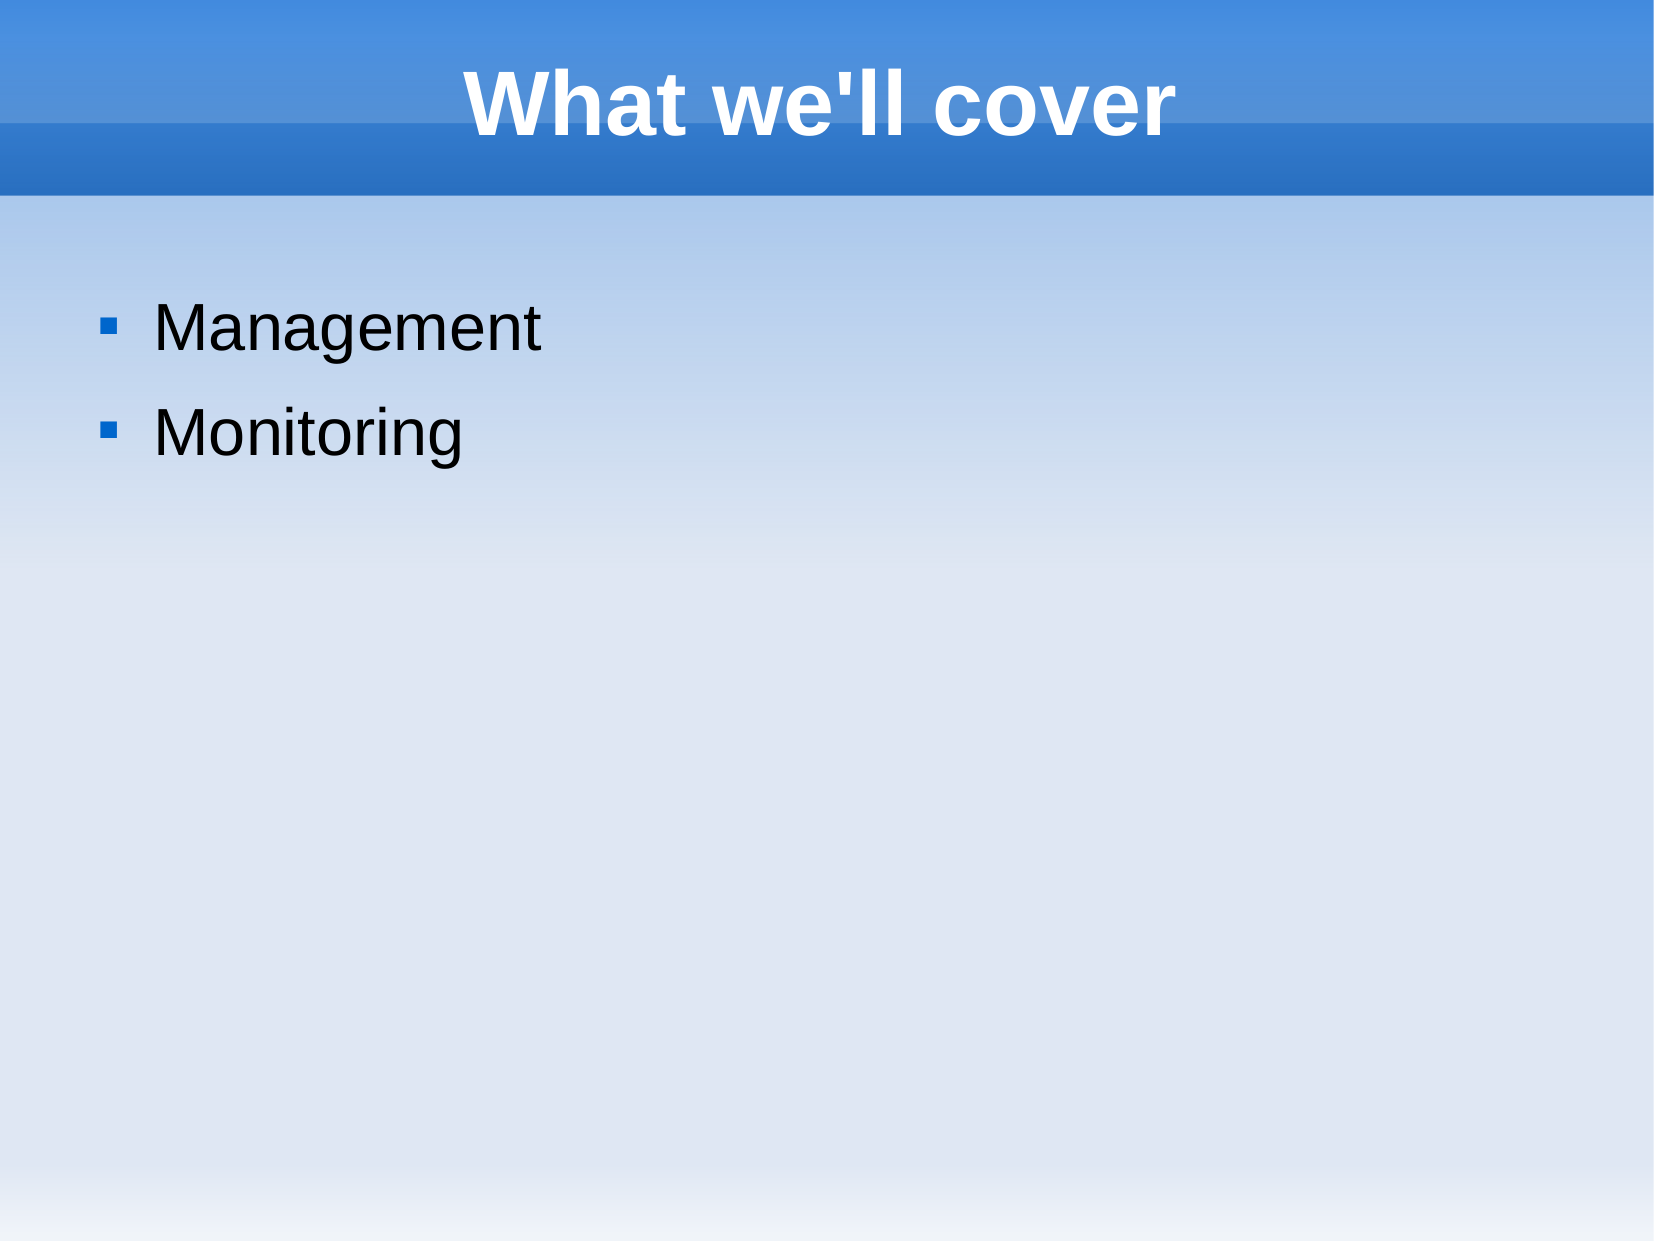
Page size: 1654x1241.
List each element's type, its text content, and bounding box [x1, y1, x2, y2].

picture [0, 0, 1654, 1241]
title What we'll cover [76, 7, 1565, 200]
list Management Monitoring [82, 290, 1571, 1094]
